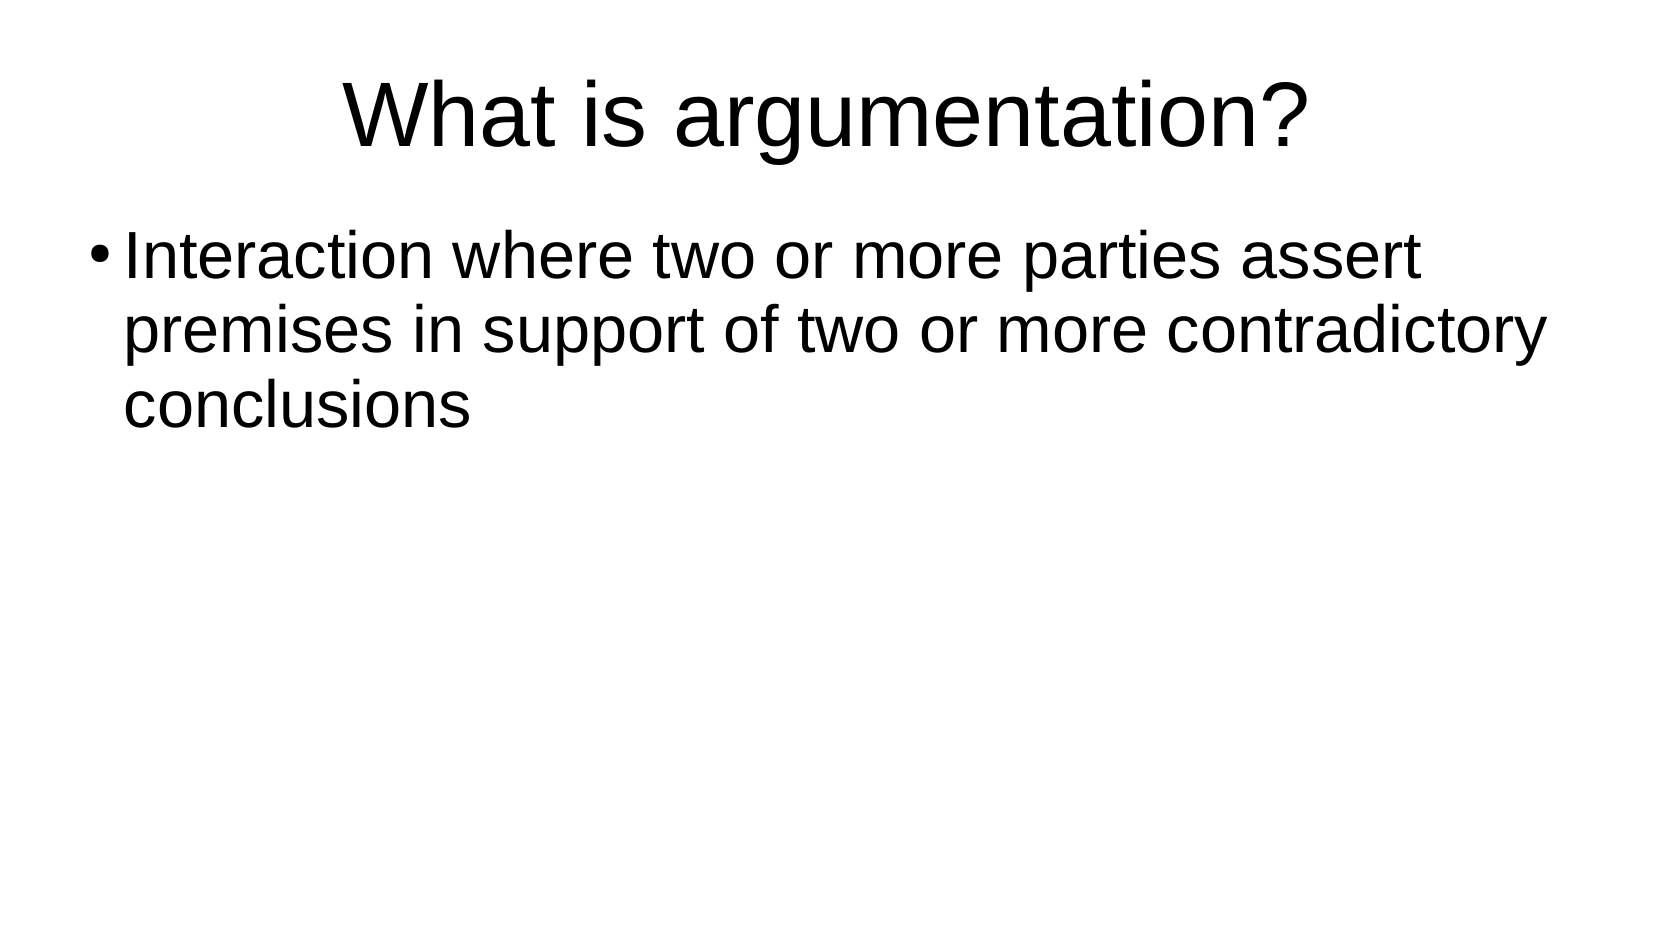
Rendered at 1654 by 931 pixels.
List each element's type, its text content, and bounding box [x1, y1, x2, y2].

title What is argumentation? [82, 37, 1571, 193]
subtitle Interaction where two or more parties assert premises in support of two or more contradictory conclusions [88, 217, 1577, 758]
